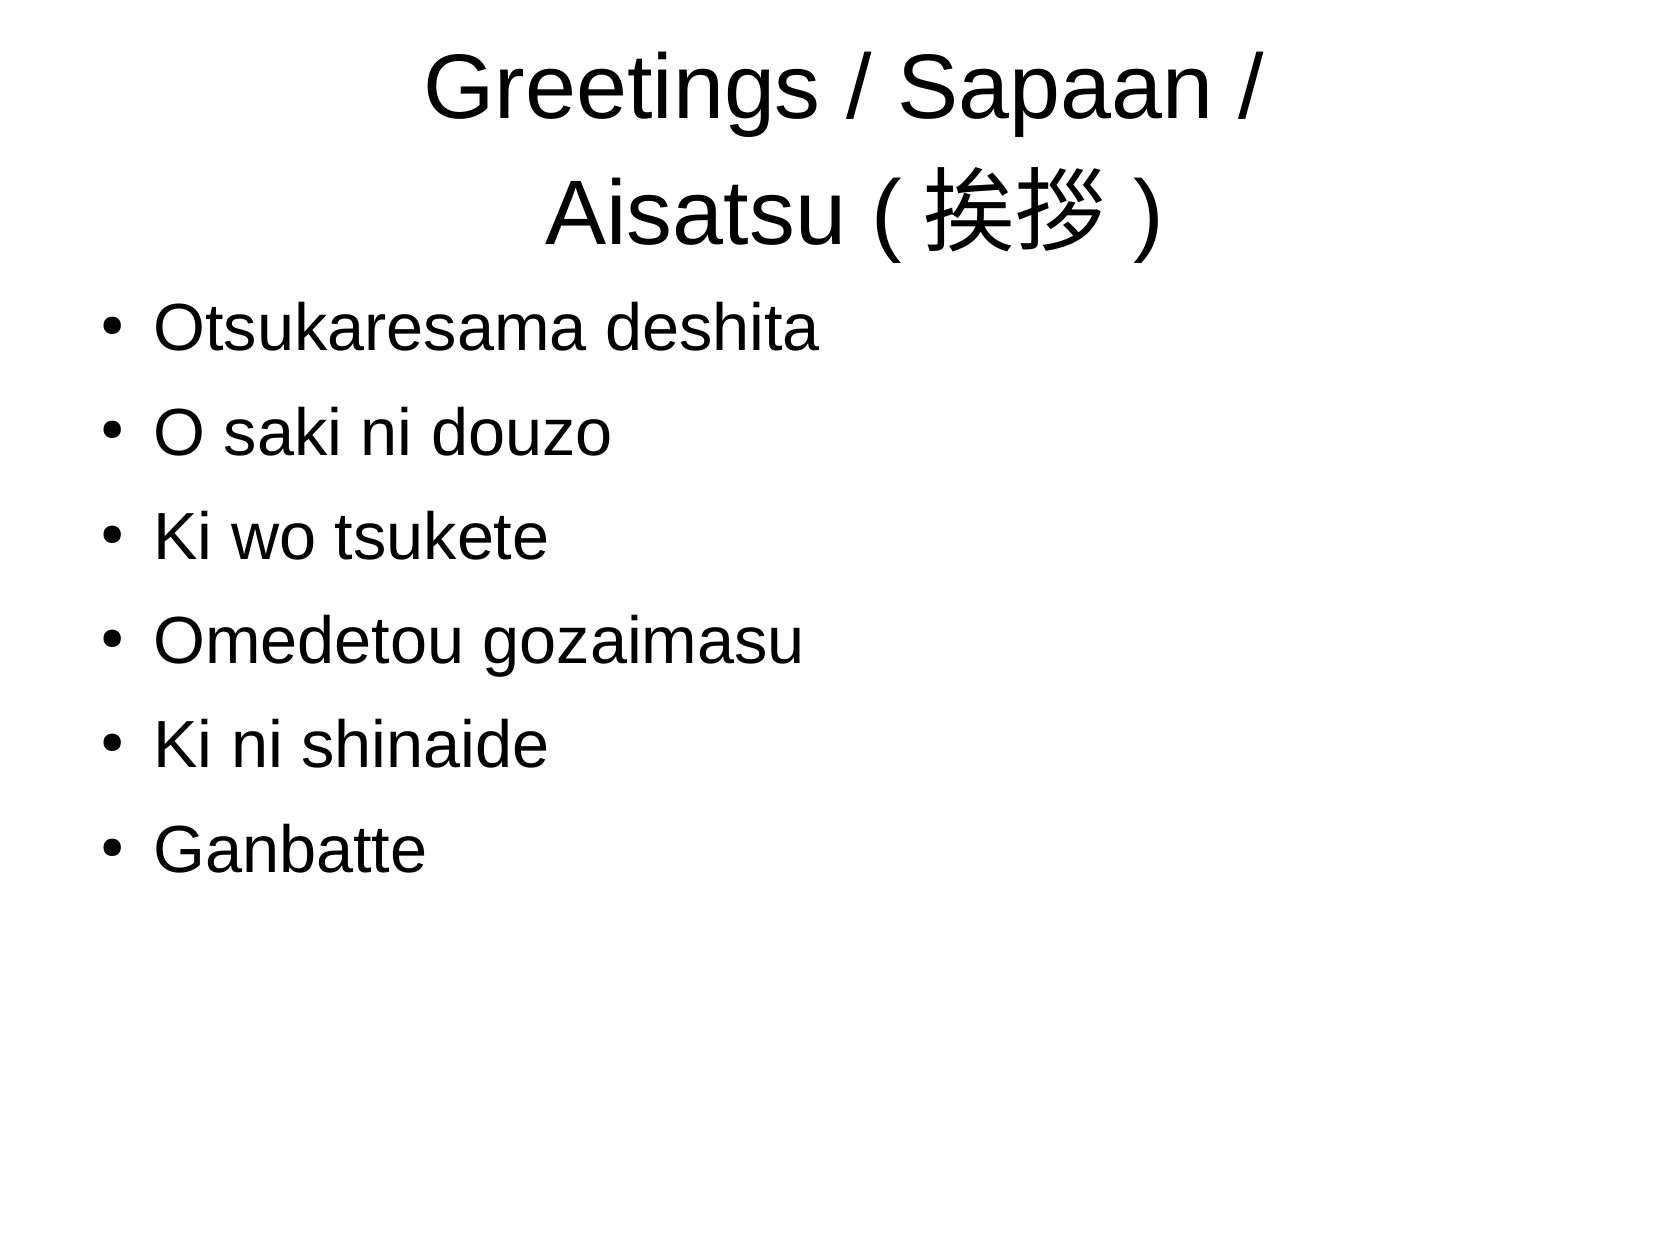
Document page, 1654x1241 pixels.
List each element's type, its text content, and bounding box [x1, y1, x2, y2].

title Greetings / Sapaan / Aisatsu (挨拶) [82, 33, 1571, 273]
list Otsukaresama deshita O saki ni douzo Ki wo tsukete Omedetou gozaimasu Ki ni shinaide Ganbatte [82, 290, 1571, 1010]
